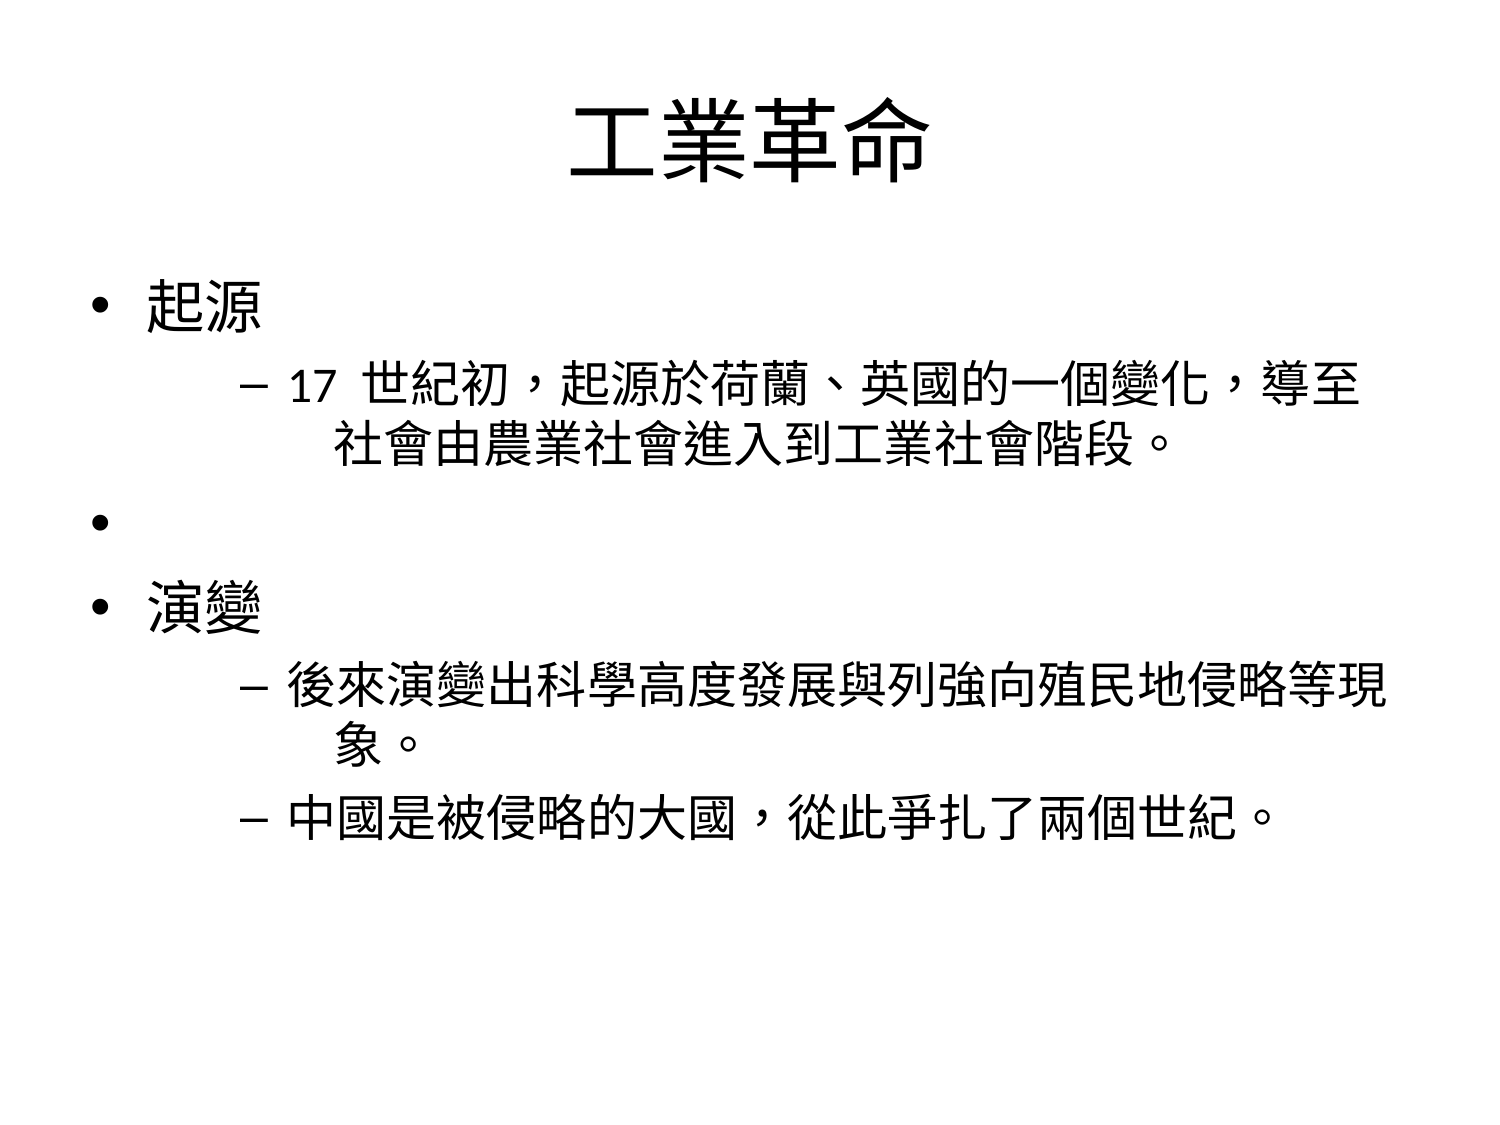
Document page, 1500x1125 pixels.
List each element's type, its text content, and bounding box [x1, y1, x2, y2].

list 起源 17 世紀初，起源於荷蘭、英國的一個變化，導至社會由農業社會進入到工業社會階段。 演變 後來演變出科學高度發展與列強向殖民地侵略等現象。 中國是被侵略的大國，從此爭扎了兩個世紀。 [75, 262, 1426, 1005]
title 工業革命 [75, 45, 1426, 233]
